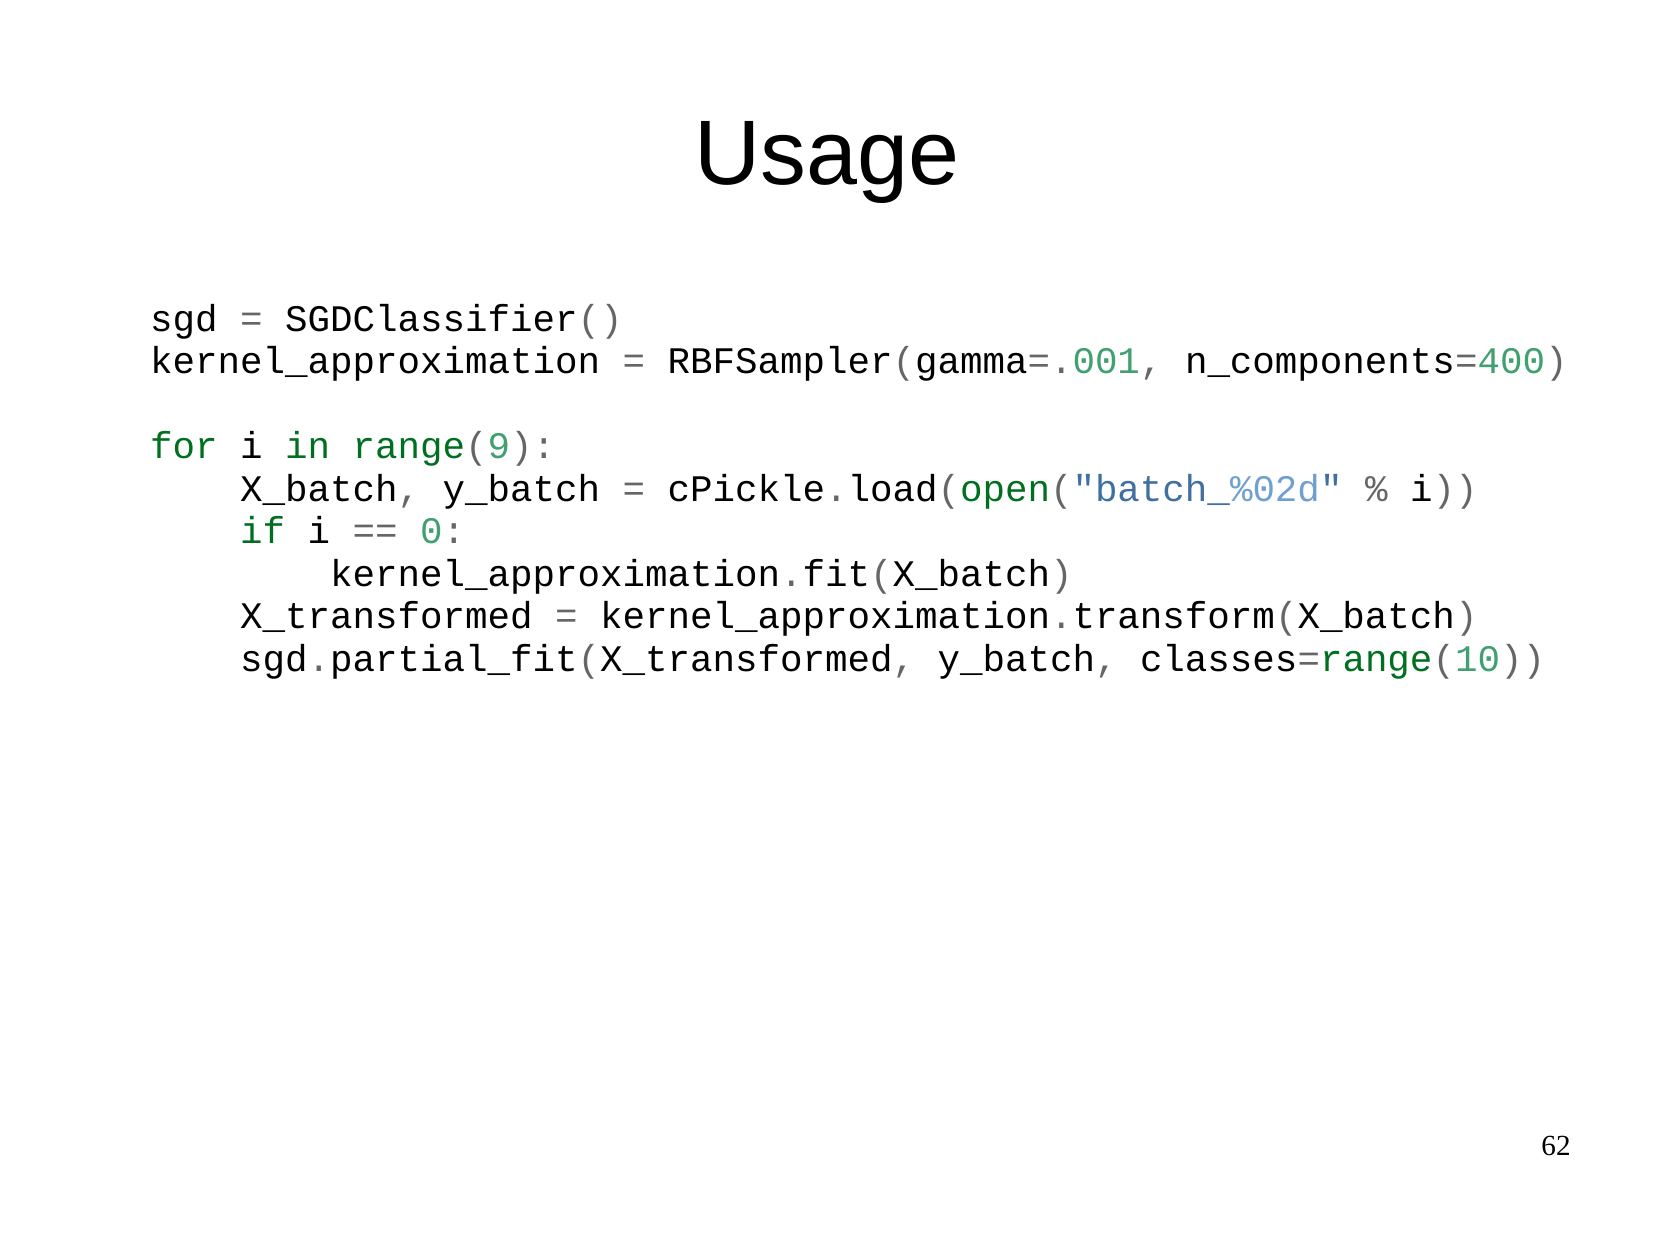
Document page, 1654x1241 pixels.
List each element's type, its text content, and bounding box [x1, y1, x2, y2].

title Usage [82, 49, 1571, 257]
text_box sgd = SGDClassifier() kernel_approximation = RBFSampler(gamma=.001, n_components=400) for i in range(9): X_batch, y_batch = cPickle.load(open("batch_%02d" % i)) if i == 0: kernel_approximation.fit(X_batch) X_transformed = kernel_approximation.transform(X_batch) sgd.partial_fit(X_transformed, y_batch, classes=range(10)) [150, 300, 1651, 685]
